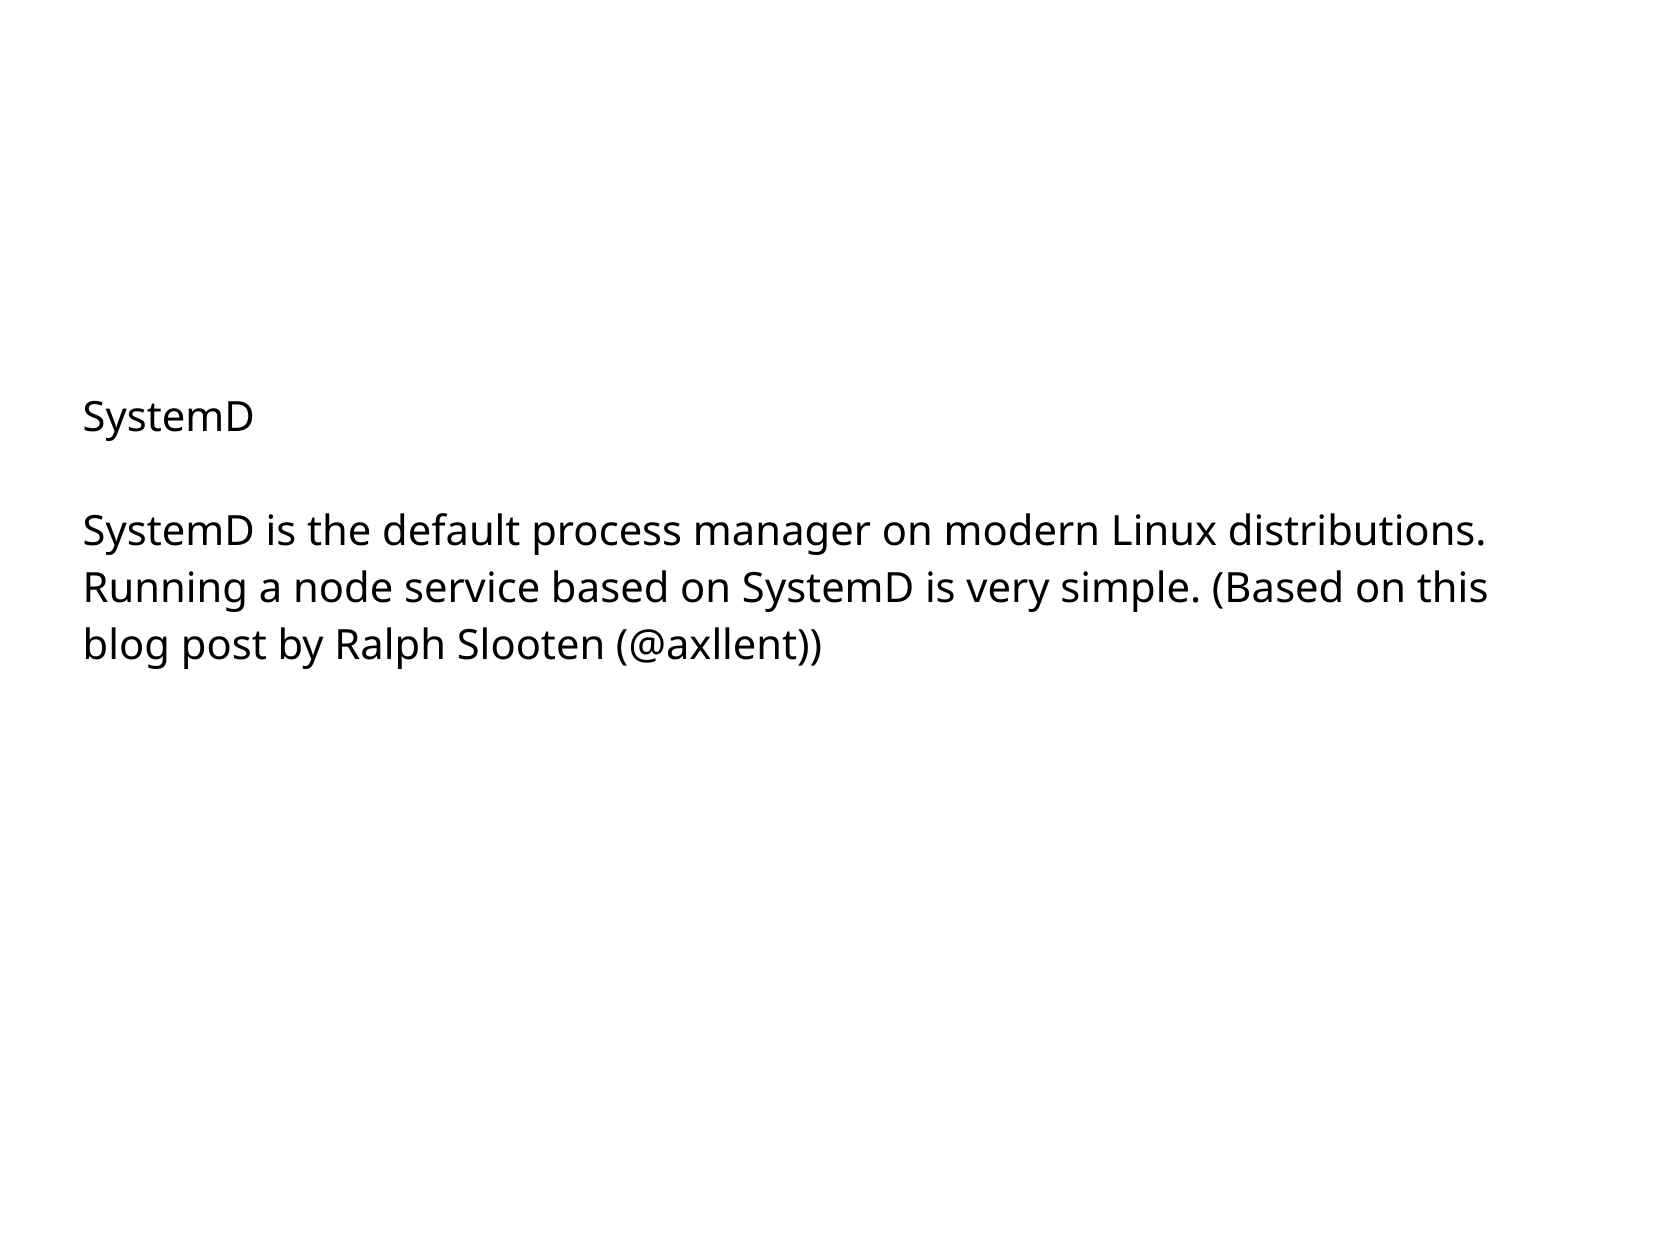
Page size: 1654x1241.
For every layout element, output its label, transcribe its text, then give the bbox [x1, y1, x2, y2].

subtitle SystemD SystemD is the default process manager on modern Linux distributions. Running a node service based on SystemD is very simple. (Based on this blog post by Ralph Slooten (@axllent)) [82, 49, 1571, 1010]
